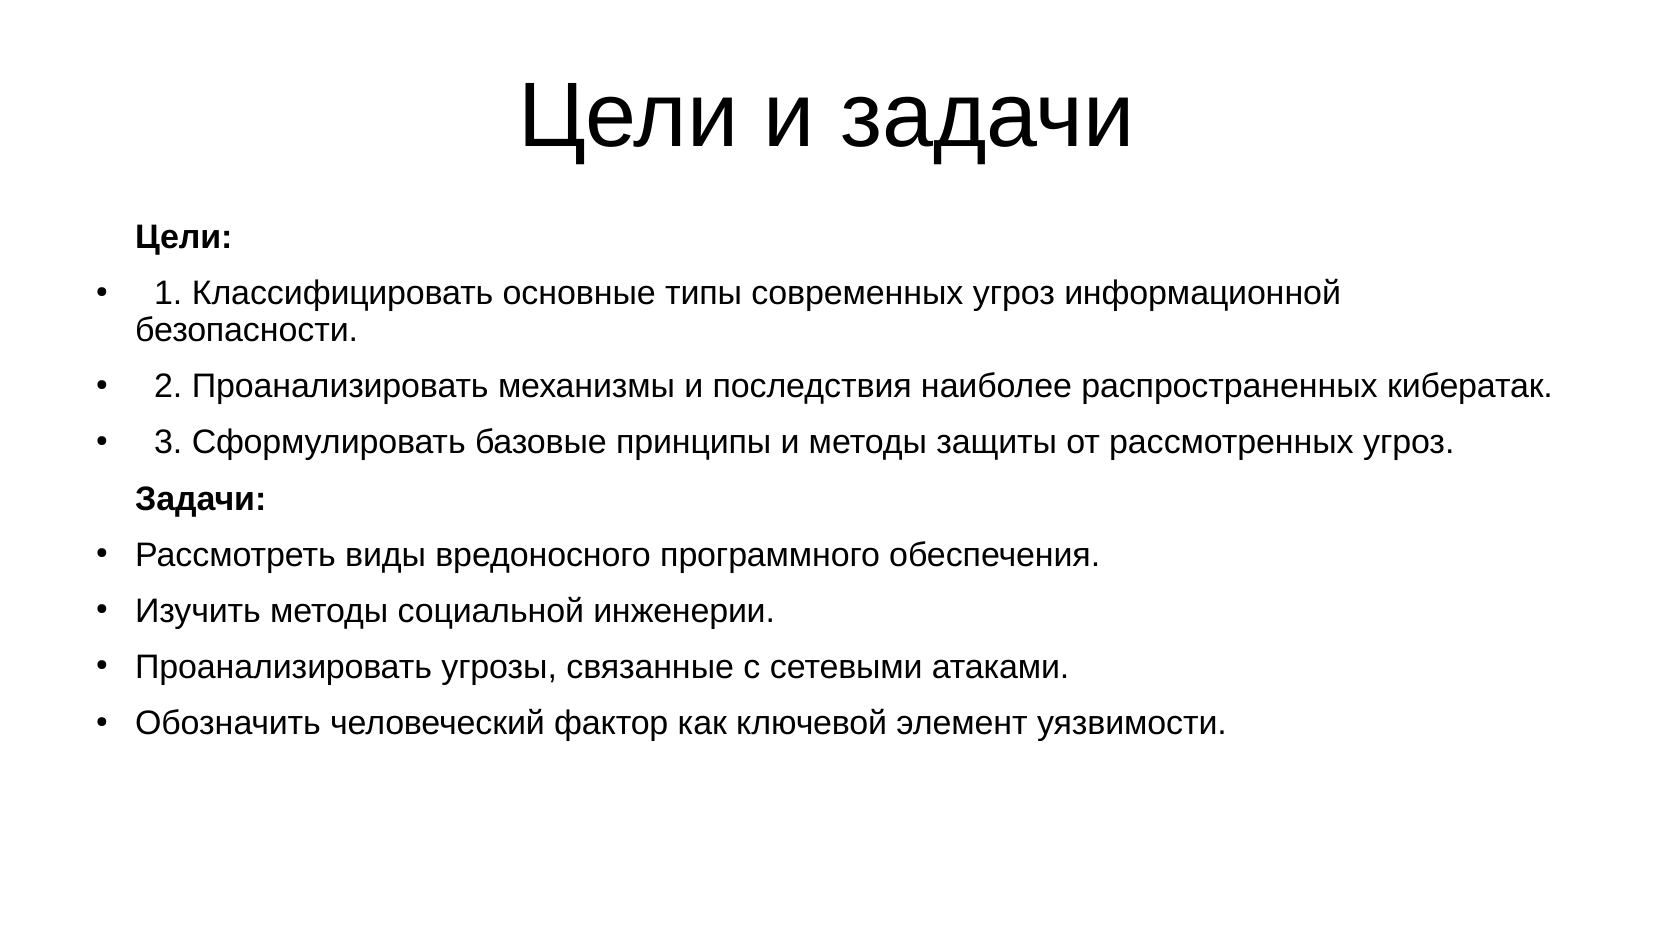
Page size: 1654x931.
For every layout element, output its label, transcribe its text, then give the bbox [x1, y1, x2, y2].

list Цели: 1. Классифицировать основные типы современных угроз информационной безопасности. 2. Проанализировать механизмы и последствия наиболее распространенных кибератак. 3. Сформулировать базовые принципы и методы защиты от рассмотренных угроз. Задачи: Рассмотреть виды вредоносного программного обеспечения. Изучить методы социальной инженерии. Проанализировать угрозы, связанные с сетевыми атаками. Обозначить человеческий фактор как ключевой элемент уязвимости. [82, 217, 1571, 758]
title Цели и задачи [82, 37, 1571, 193]
